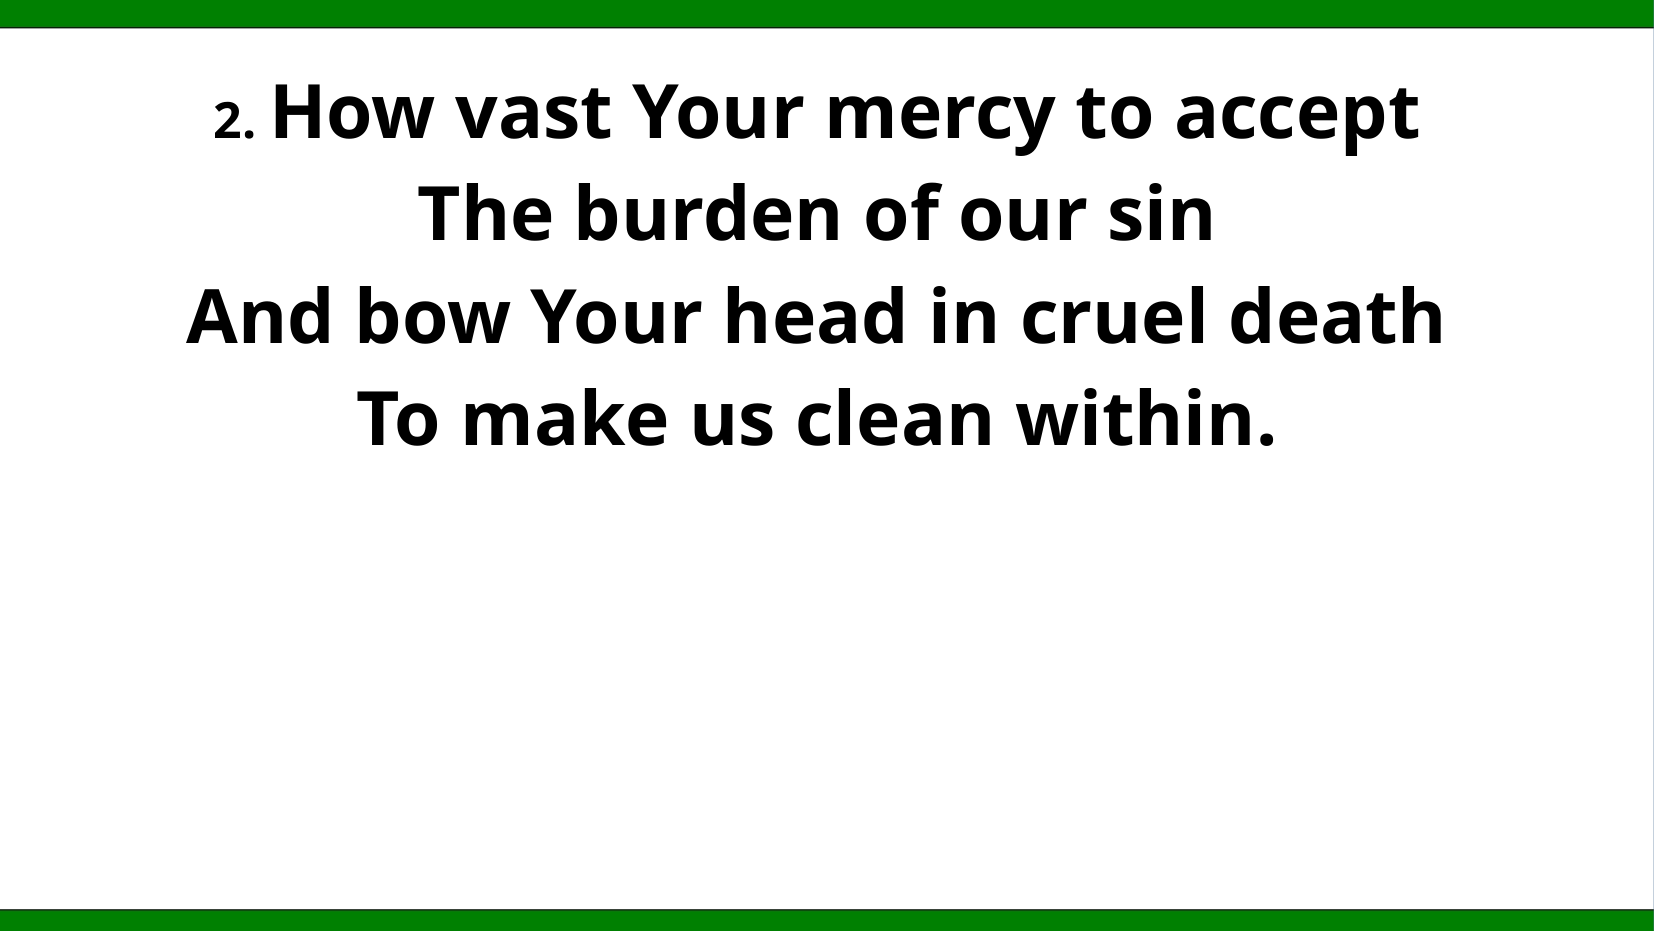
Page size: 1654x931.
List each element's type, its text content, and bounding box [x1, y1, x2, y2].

picture [0, 0, 1654, 931]
text_box 2. How vast Your mercy to accept The burden of our sin And bow Your head in cruel death To make us clean within. [90, 50, 1546, 466]
